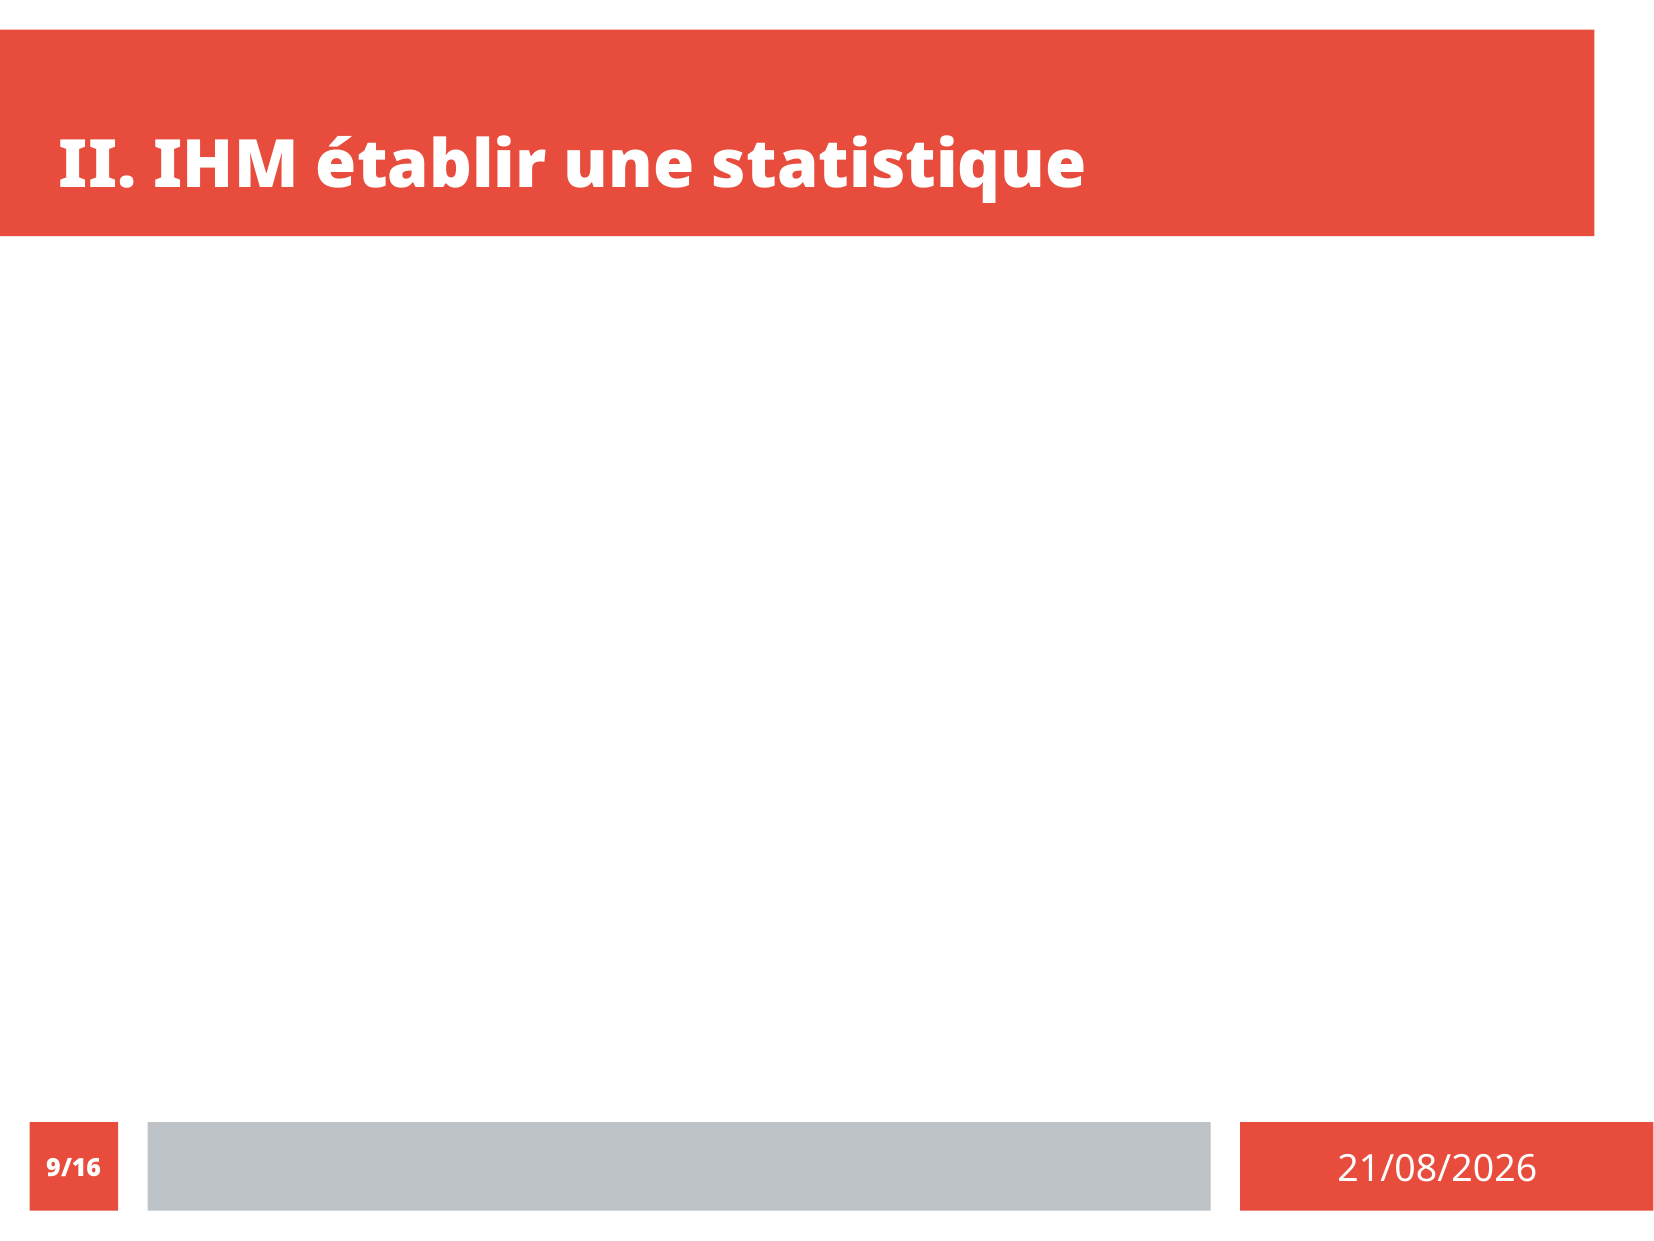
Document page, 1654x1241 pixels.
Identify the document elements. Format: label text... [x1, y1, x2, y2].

title II. IHM établir une statistique [59, 59, 1595, 207]
